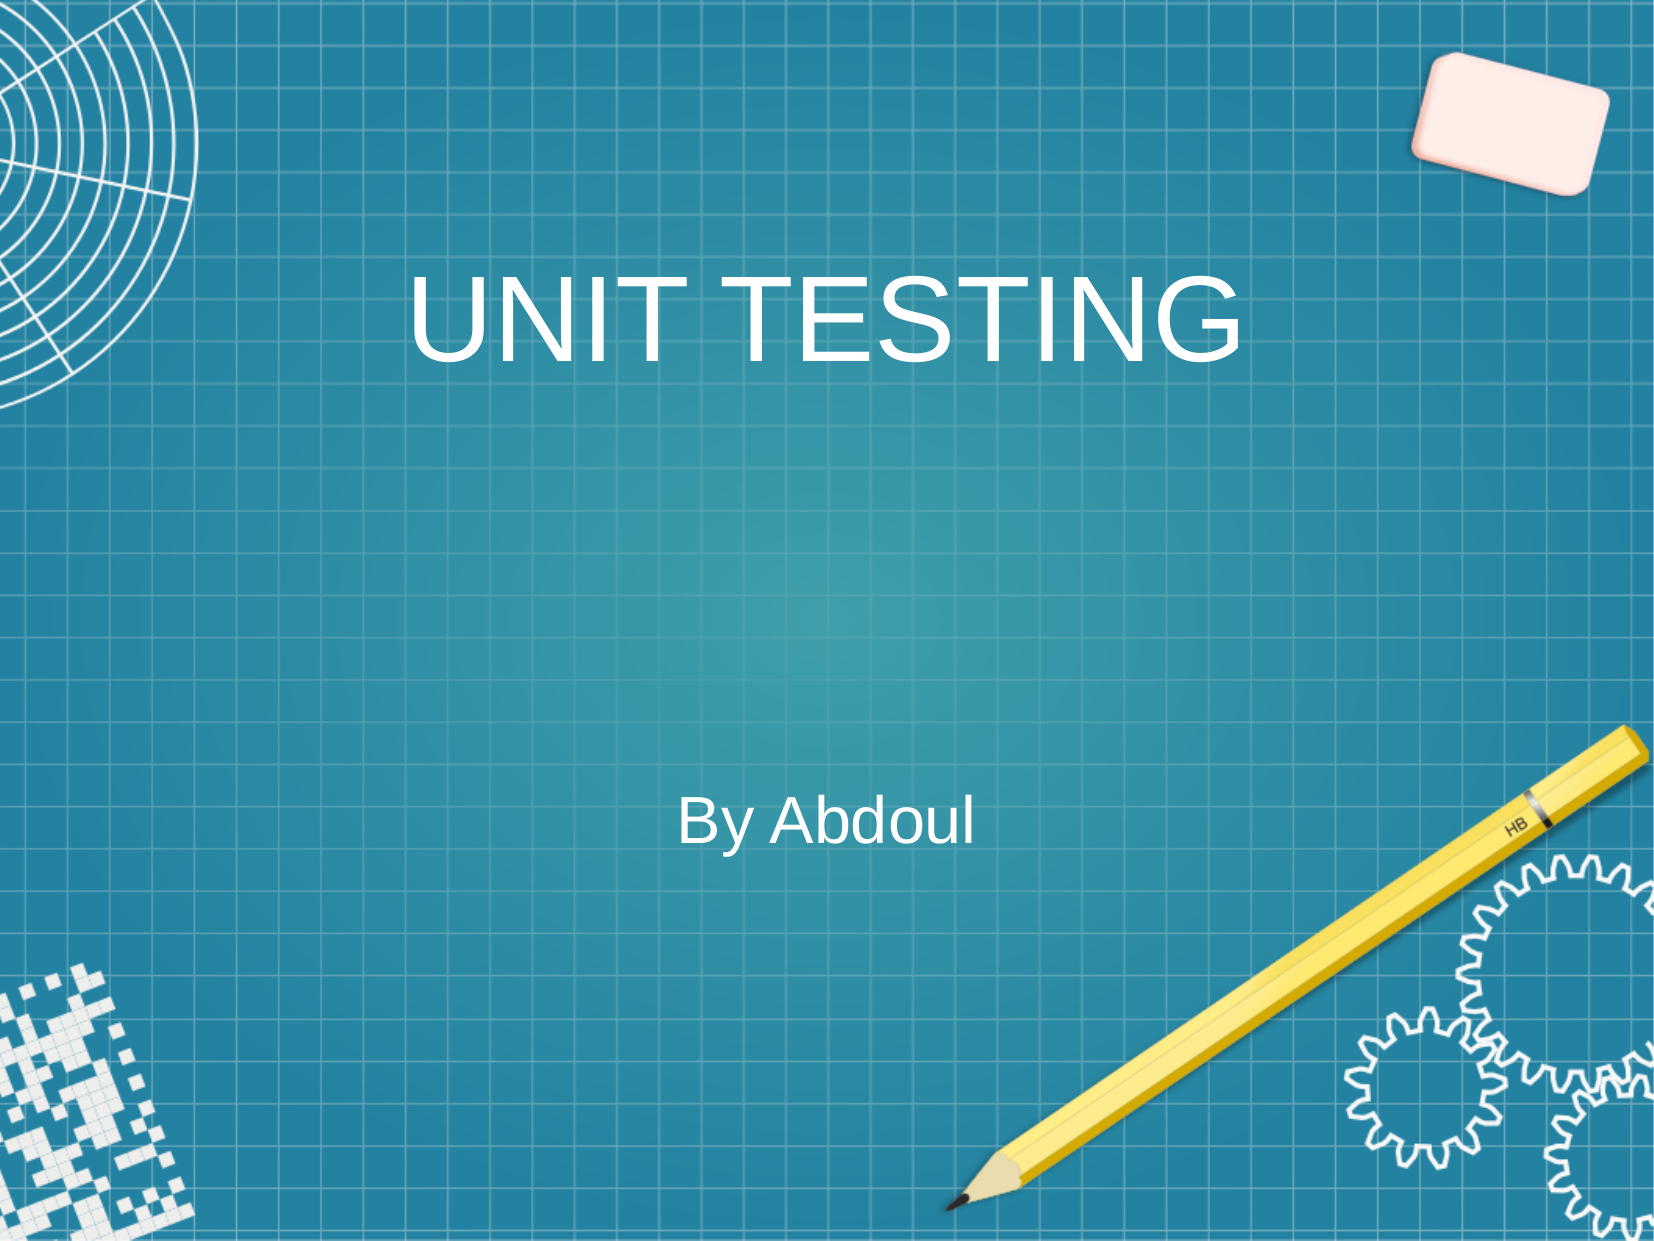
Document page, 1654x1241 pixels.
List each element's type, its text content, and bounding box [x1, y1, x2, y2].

title UNIT TESTING [82, 177, 1571, 461]
subtitle By Abdoul [82, 519, 1571, 1123]
picture [0, 0, 1654, 1241]
